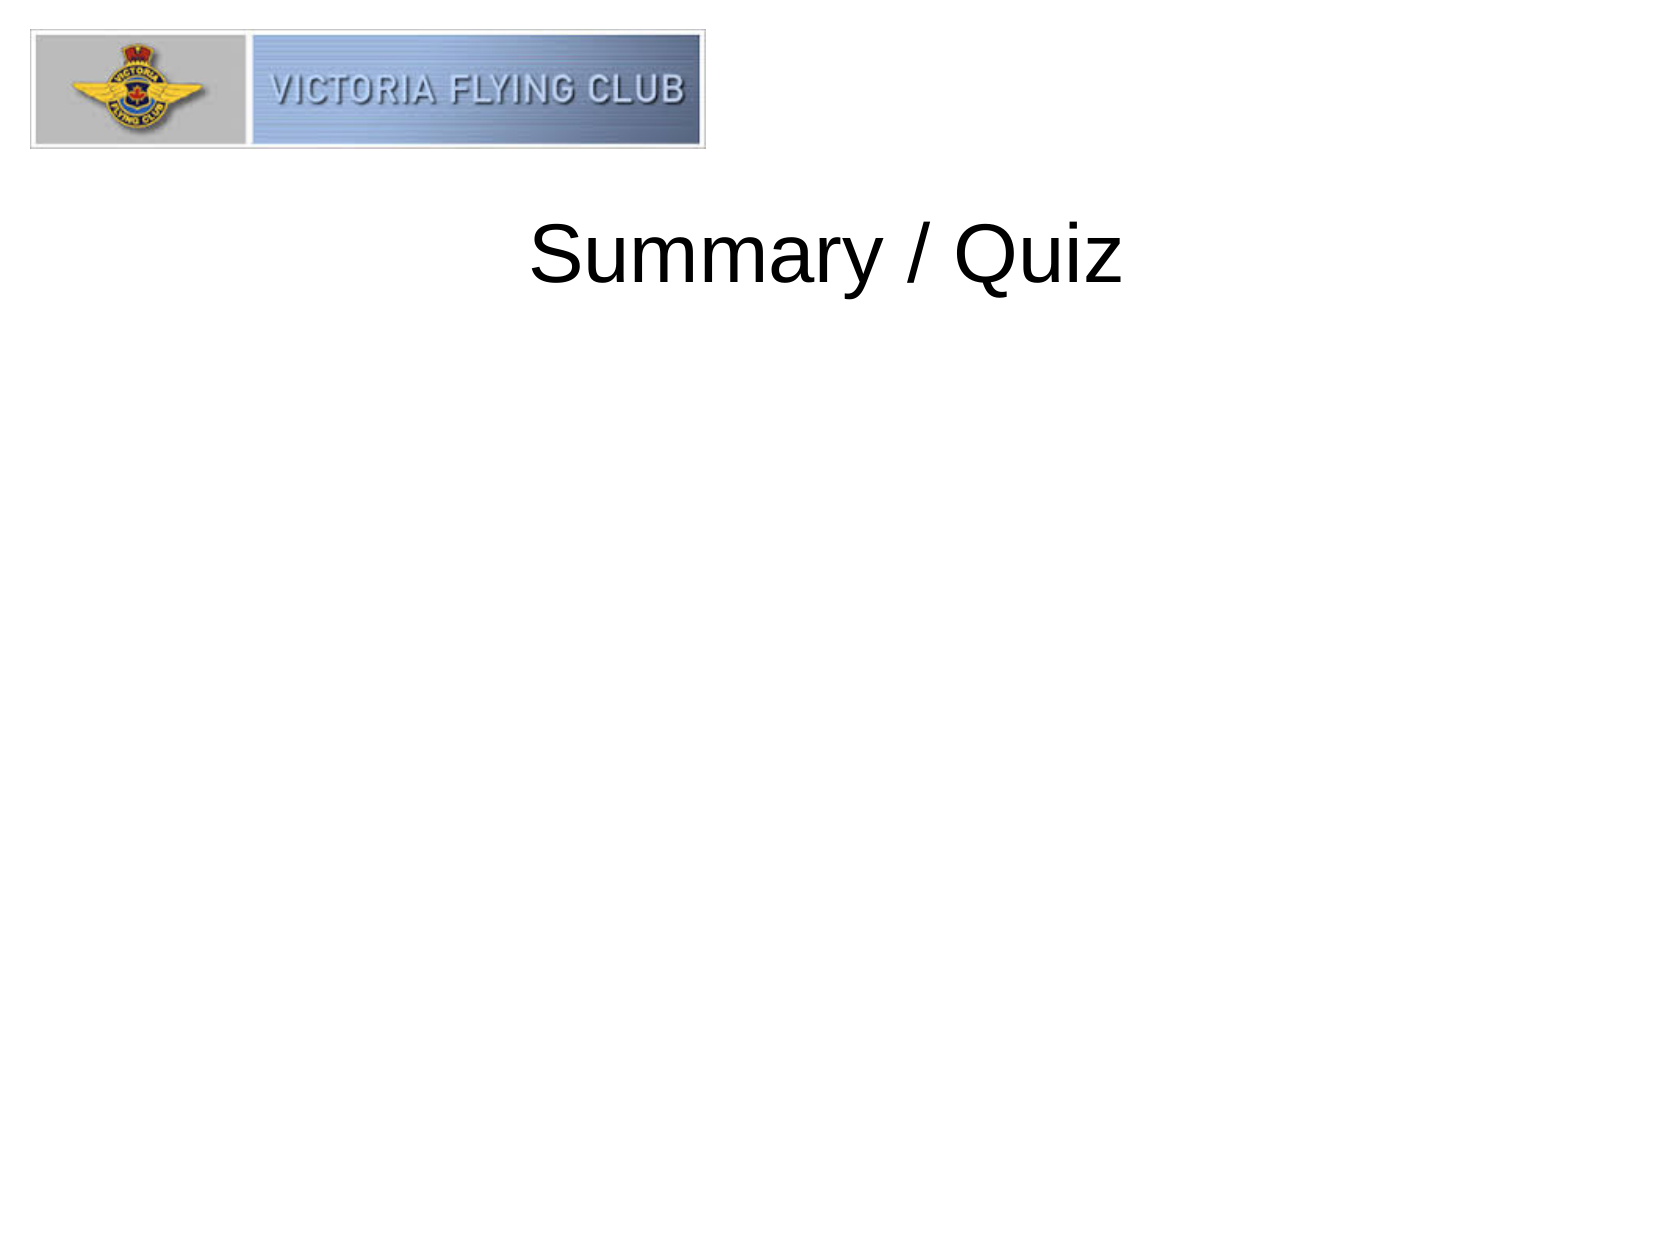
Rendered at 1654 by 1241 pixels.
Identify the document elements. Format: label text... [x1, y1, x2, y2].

title Summary / Quiz [82, 150, 1571, 358]
picture [30, 29, 706, 149]
